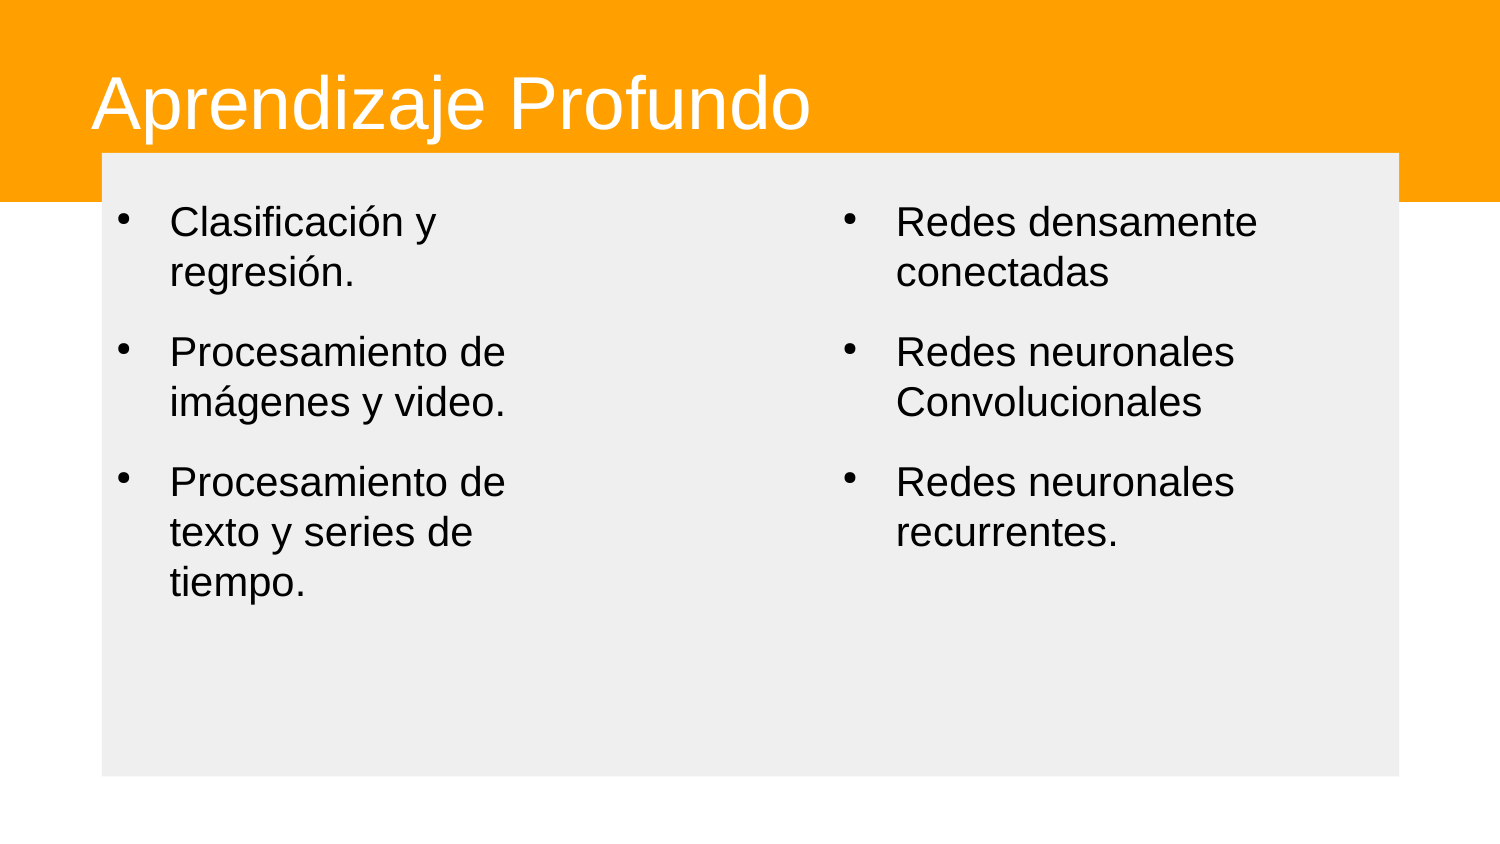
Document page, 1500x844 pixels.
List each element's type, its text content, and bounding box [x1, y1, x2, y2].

title Aprendizaje Profundo [76, 17, 1391, 160]
list Redes densamente conectadas Redes neuronales Convolucionales Redes neuronales recurrentes. [825, 195, 1321, 721]
list Clasificación y regresión. Procesamiento de imágenes y video. Procesamiento de texto y series de tiempo. [98, 195, 601, 721]
